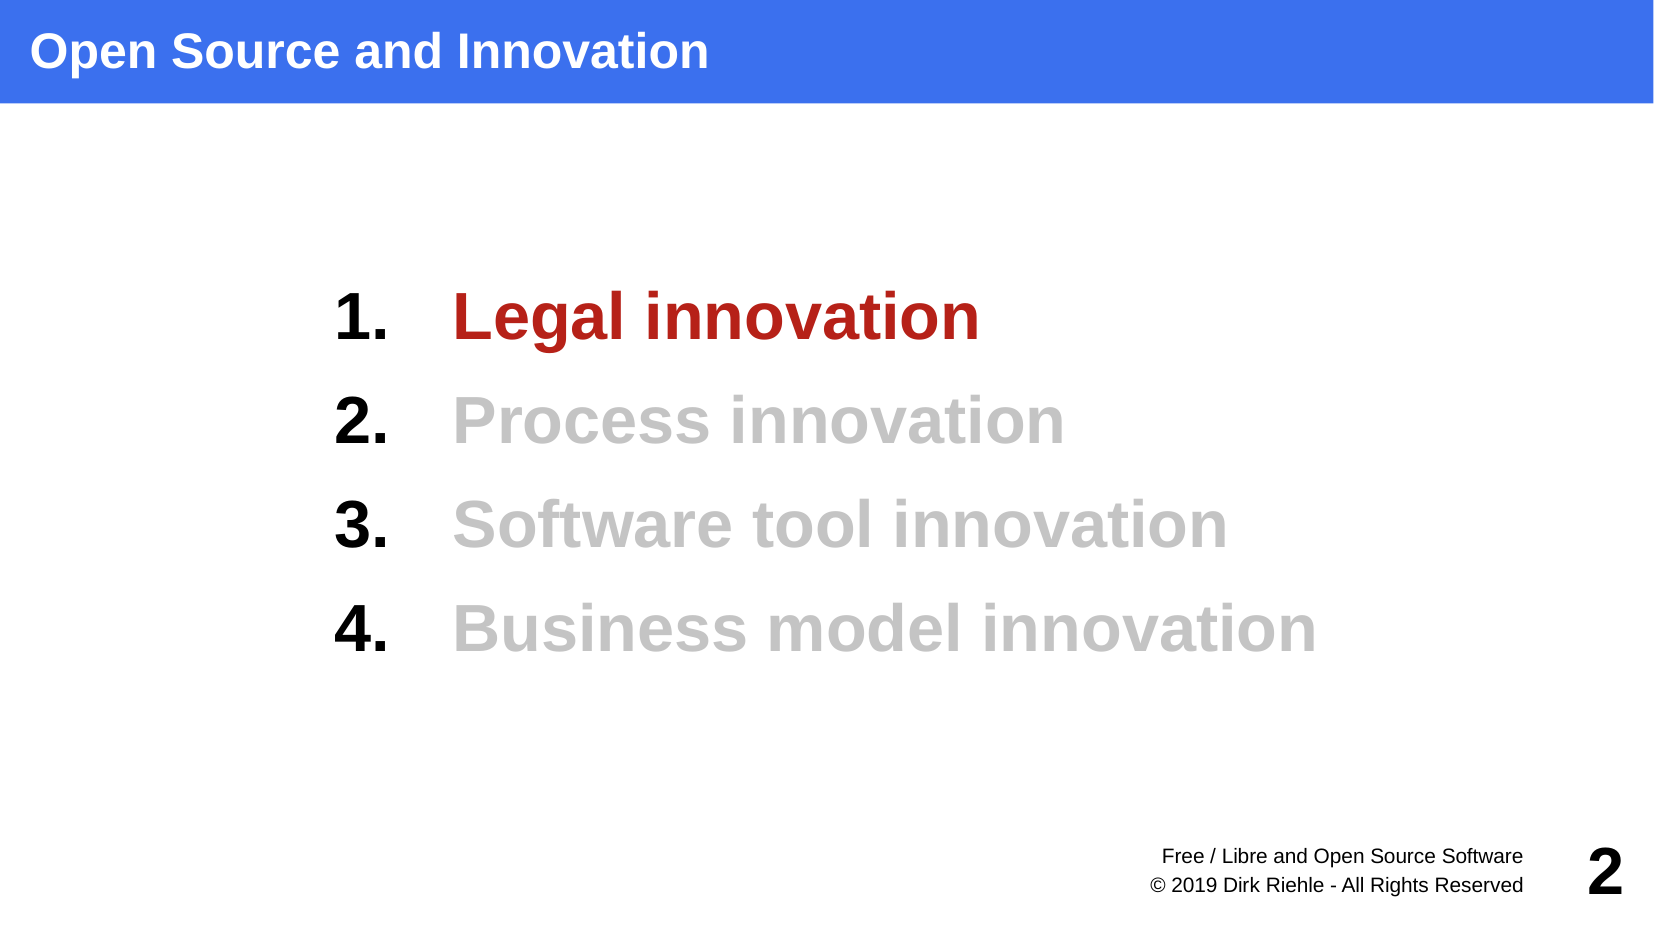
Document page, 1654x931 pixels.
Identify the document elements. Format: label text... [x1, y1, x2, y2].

title Open Source and Innovation [0, 0, 1654, 104]
subtitle Legal innovation Process innovation Software tool innovation Business model innovation [29, 132, 1625, 813]
